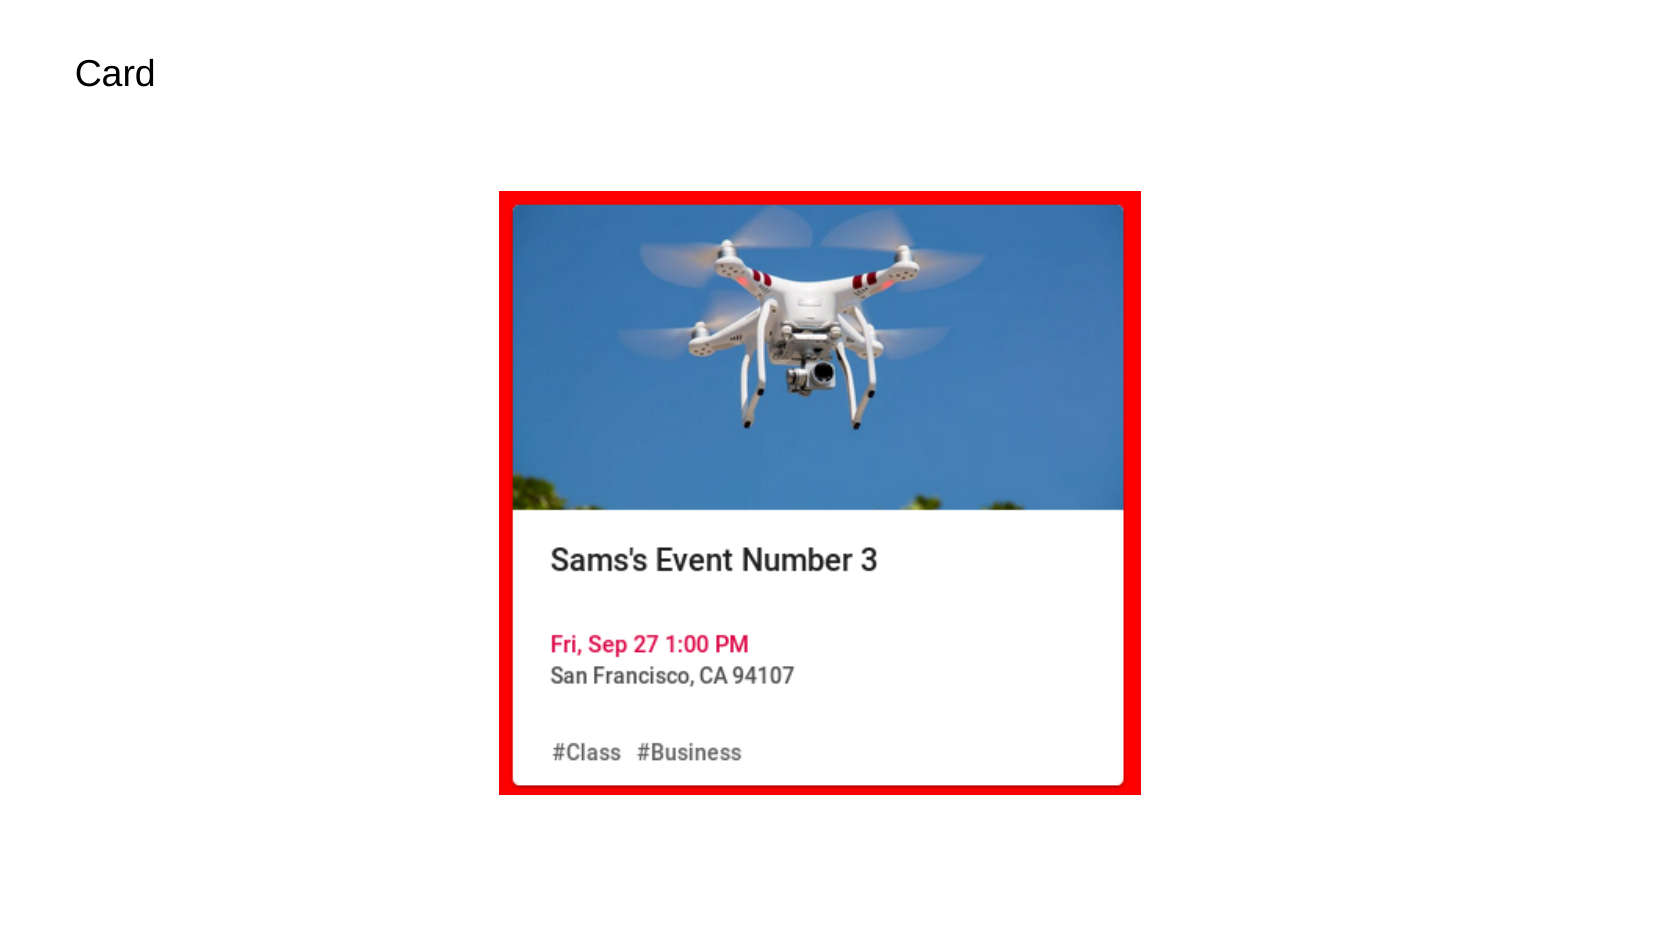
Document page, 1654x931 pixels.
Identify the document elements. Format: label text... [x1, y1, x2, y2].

picture [499, 191, 1141, 796]
text_box Card [60, 45, 736, 102]
